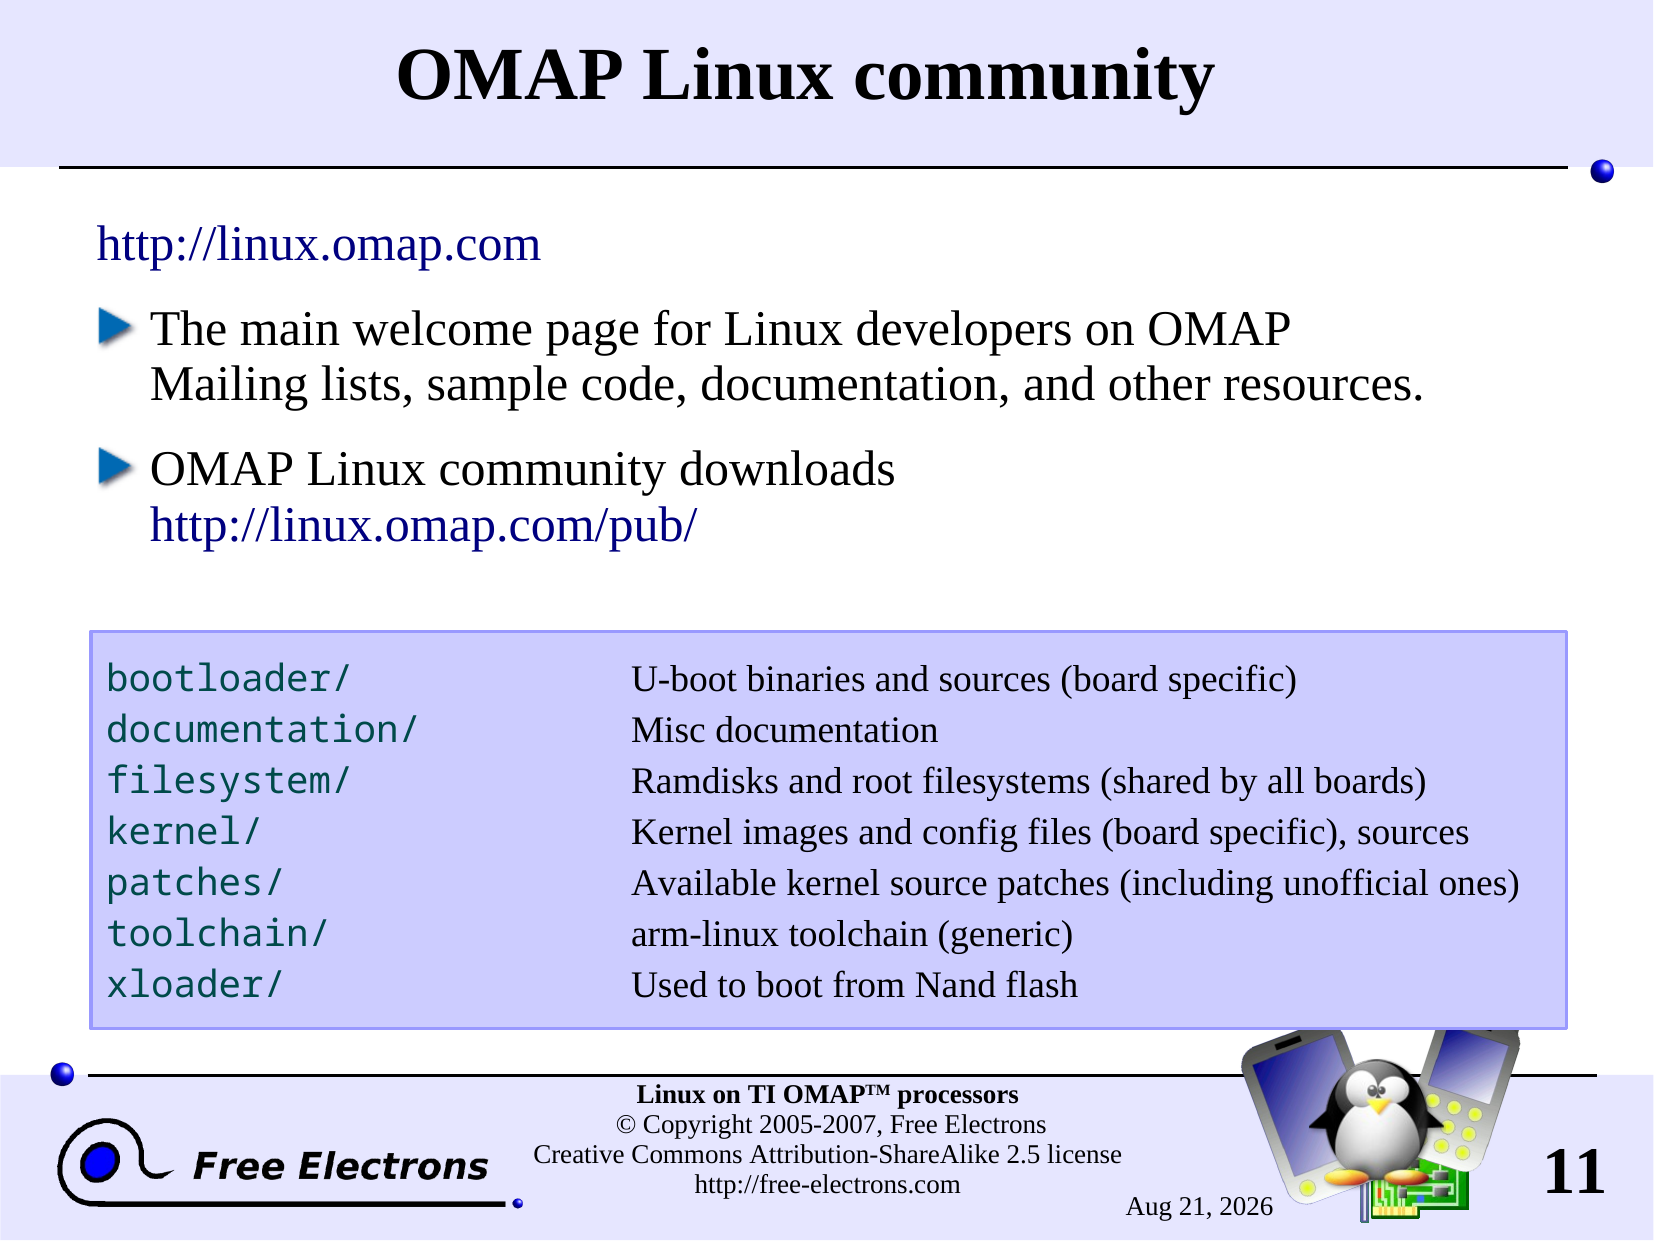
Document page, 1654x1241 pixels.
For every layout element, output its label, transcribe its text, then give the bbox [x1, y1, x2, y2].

title OMAP Linux community [60, 25, 1551, 124]
picture [1231, 1066, 1521, 1241]
picture [50, 1107, 527, 1216]
text_box bootloader/ U-boot binaries and sources (board specific) documentation/ Misc documentation filesystem/ Ramdisks and root filesystems (shared by all boards) kernel/ Kernel images and config files (board specific), sources patches/ Available kernel source patches (including unofficial ones) toolchain/ arm-linux toolchain (generic) xloader/ Used to boot from Nand flash [91, 631, 1567, 1029]
list http://linux.omap.com The main welcome page for Linux developers on OMAP Mailing lists, sample code, documentation, and other resources. OMAP Linux community downloads http://linux.omap.com/pub/ [78, 216, 1551, 1066]
